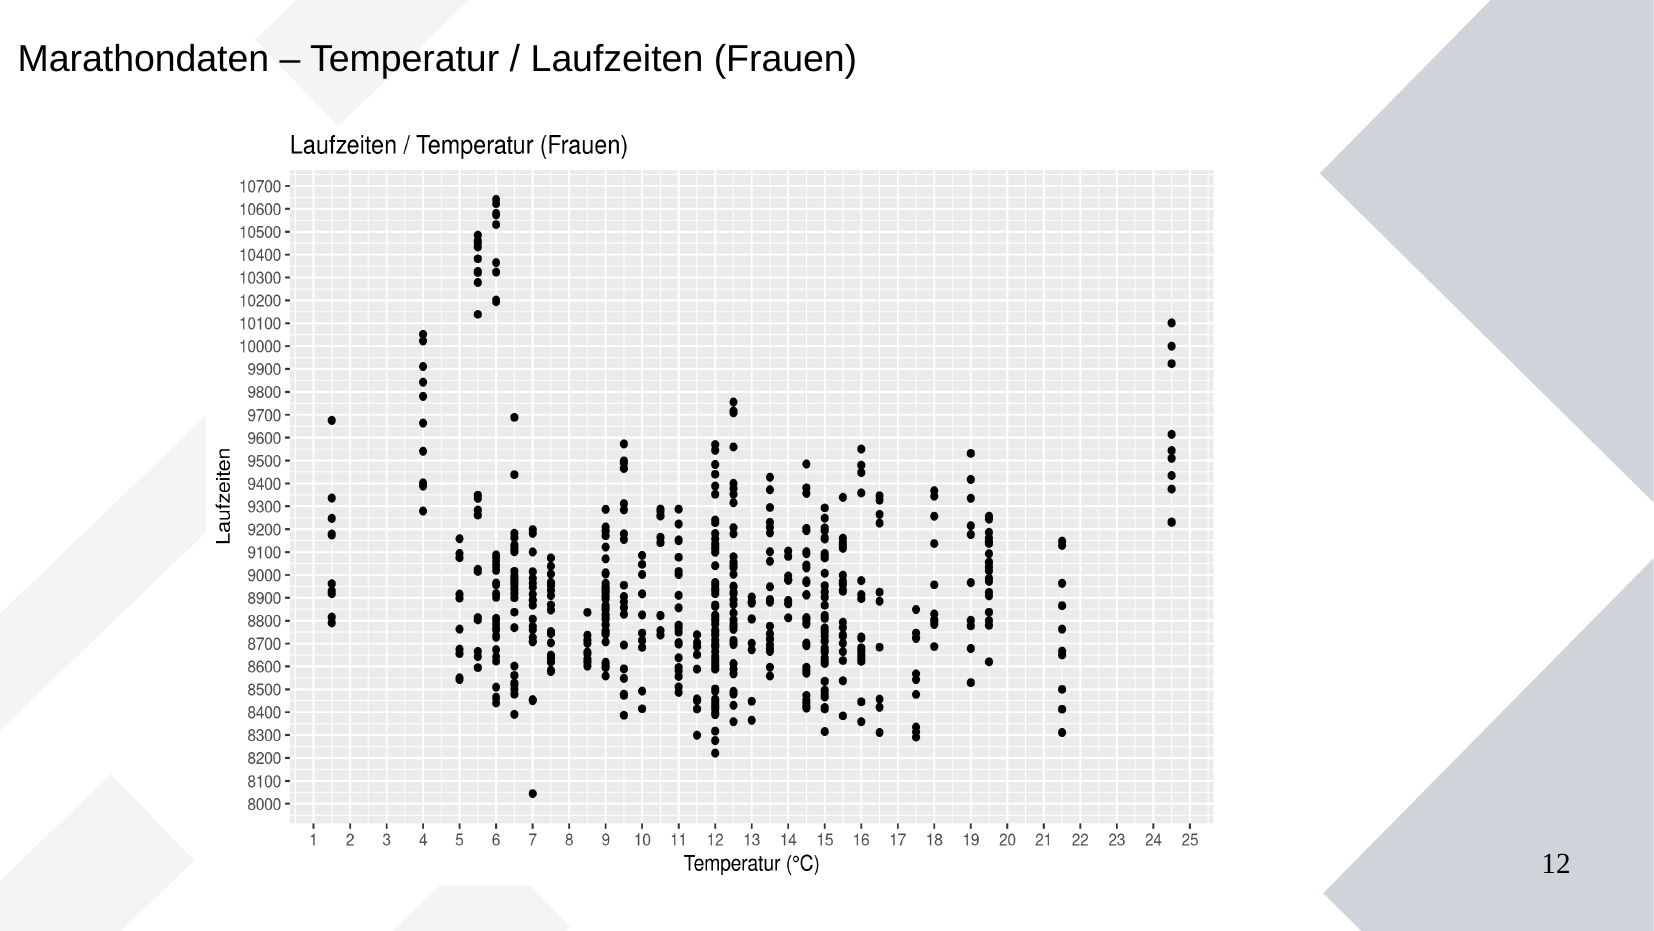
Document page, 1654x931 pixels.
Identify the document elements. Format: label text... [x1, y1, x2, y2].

title Marathondaten – Temperatur / Laufzeiten (Frauen) [17, 27, 1506, 89]
picture [206, 124, 1223, 886]
